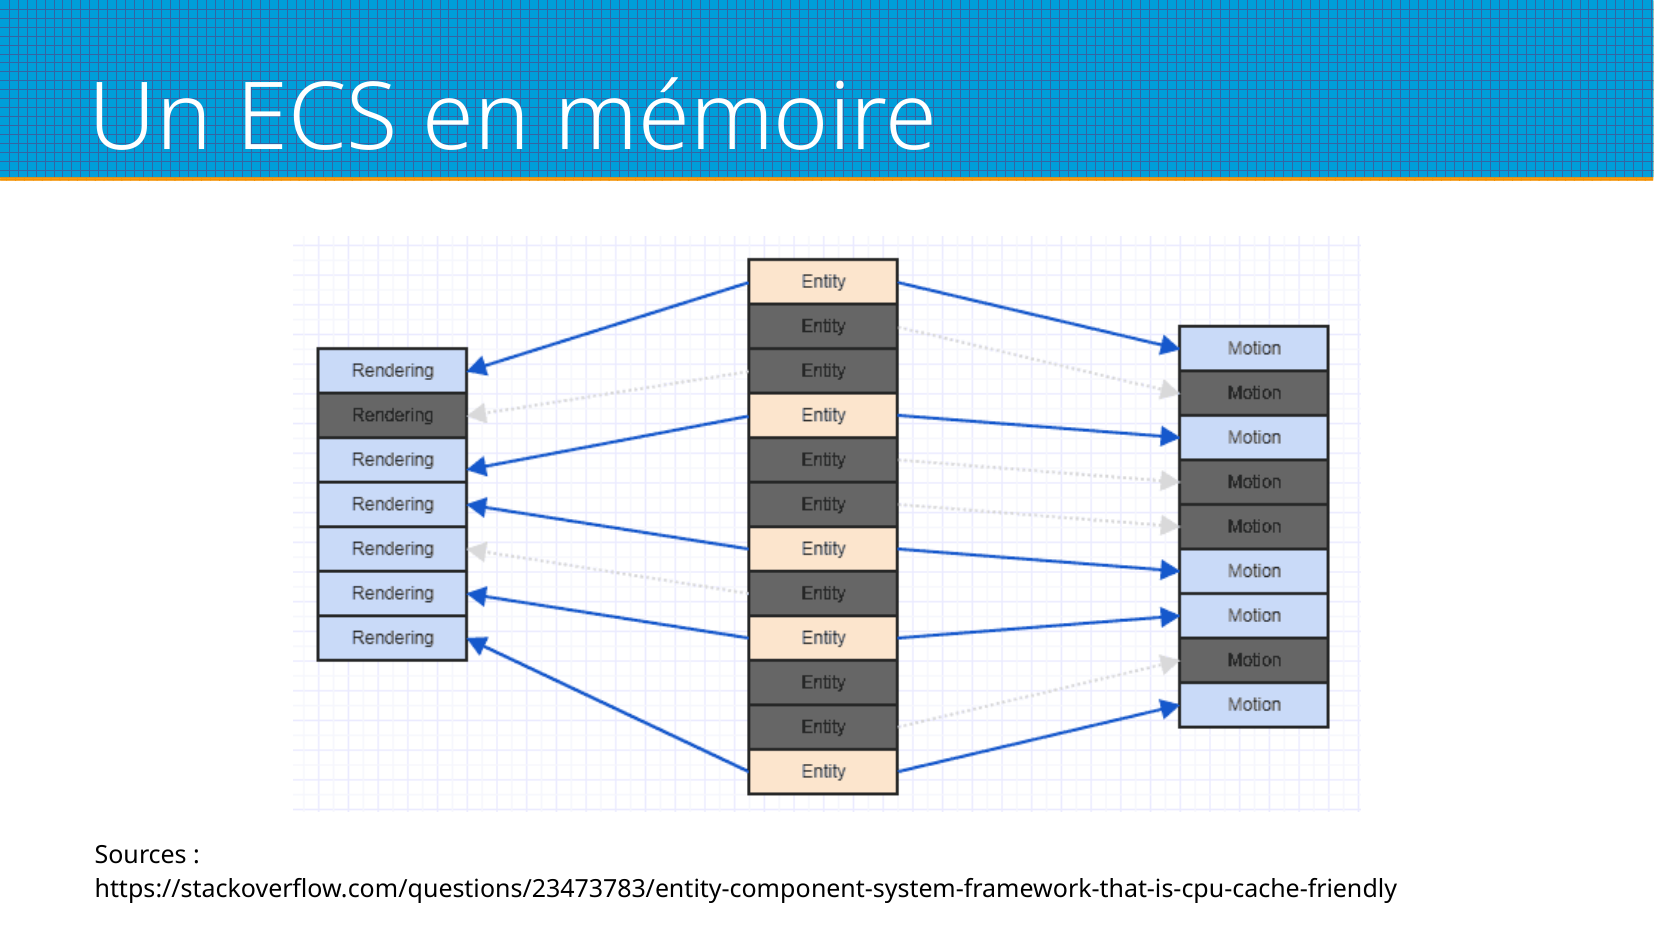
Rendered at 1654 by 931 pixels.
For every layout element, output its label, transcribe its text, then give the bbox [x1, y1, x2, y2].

text_box Sources : https://stackoverflow.com/questions/23473783/entity-component-system-framework-that-is-cpu-cache-friendly [88, 826, 1625, 916]
picture [293, 236, 1361, 813]
title Un ECS en mémoire [88, 14, 1565, 178]
